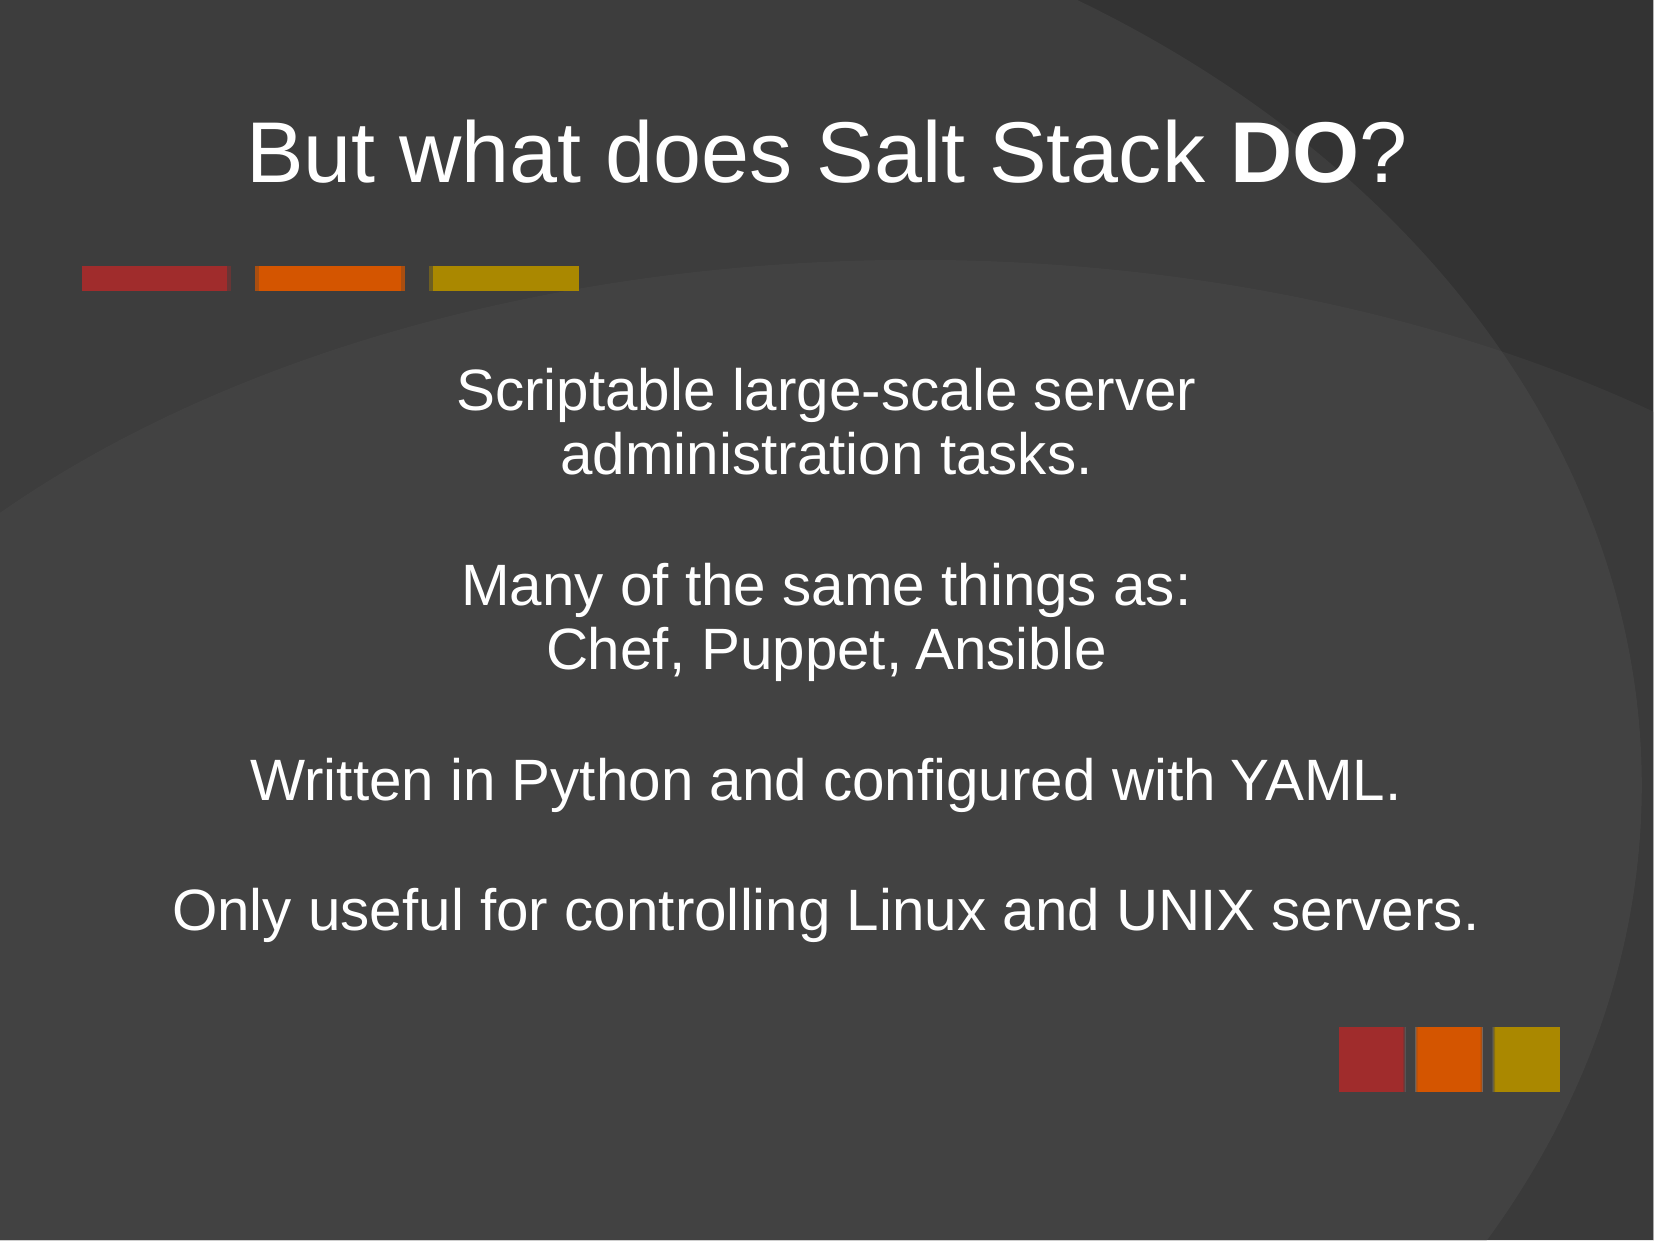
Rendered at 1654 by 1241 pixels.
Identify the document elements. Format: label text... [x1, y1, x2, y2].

title But what does Salt Stack DO? [82, 49, 1571, 257]
picture [1339, 1027, 1560, 1092]
picture [82, 266, 579, 290]
subtitle Scriptable large-scale server administration tasks. Many of the same things as: Chef, Puppet, Ansible Written in Python and configured with YAML. Only useful for controlling Linux and UNIX servers. [82, 290, 1571, 1010]
